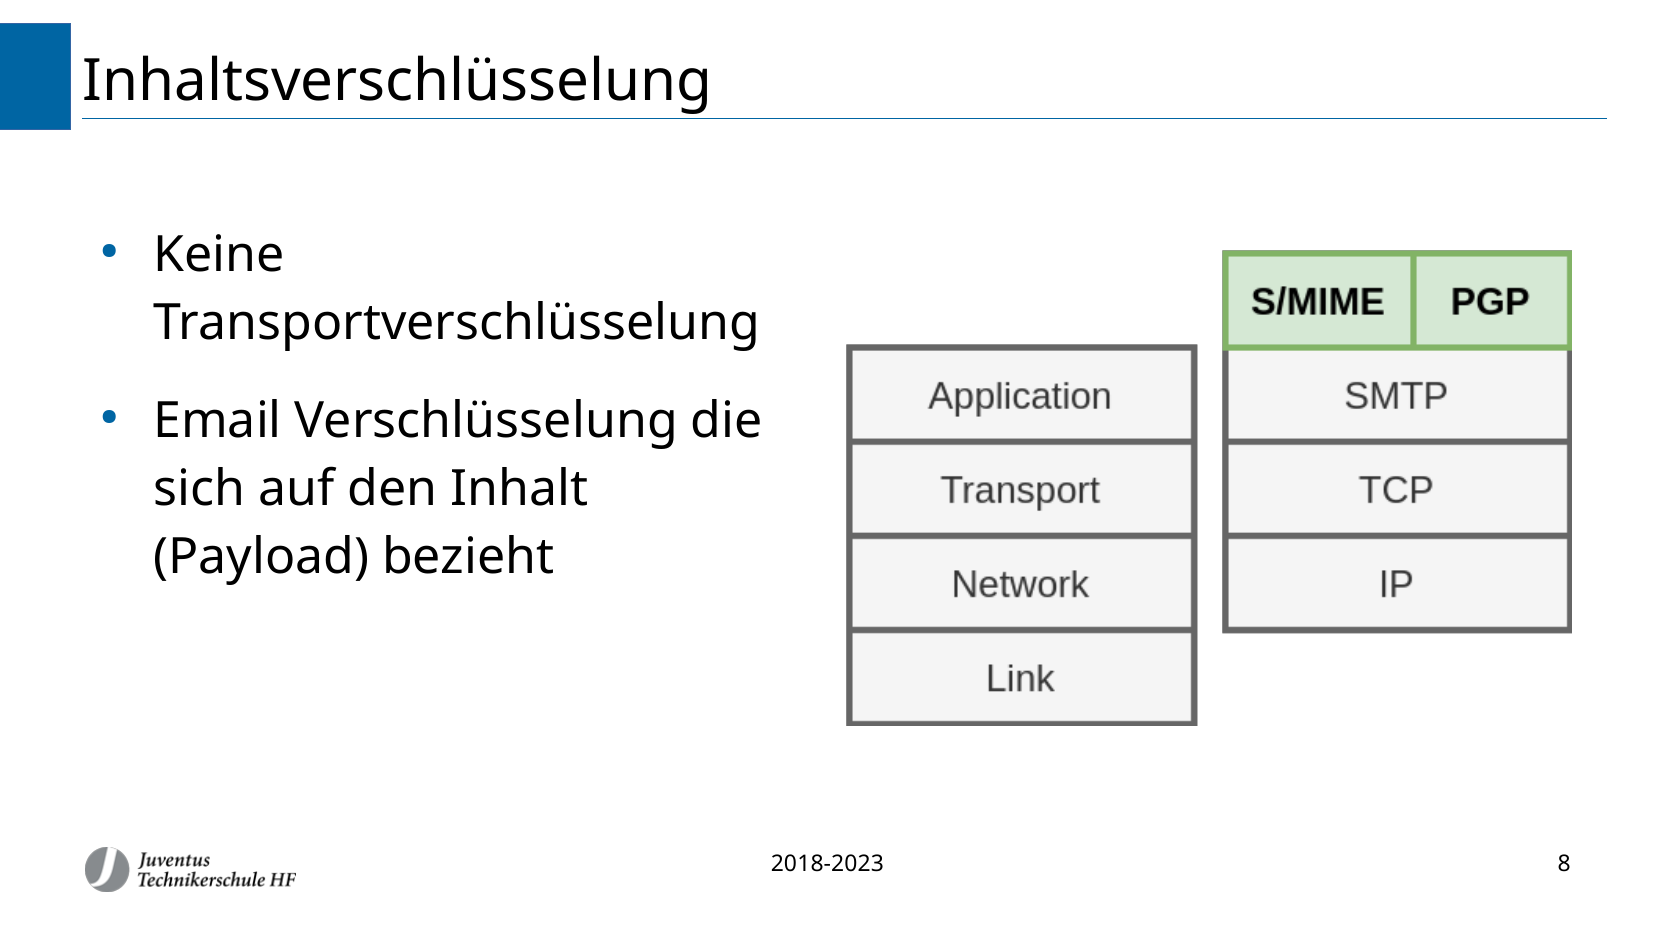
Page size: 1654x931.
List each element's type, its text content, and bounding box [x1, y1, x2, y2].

list Keine Transportverschlüsselung Email Verschlüsselung die sich auf den Inhalt (Payload) bezieht [82, 217, 809, 758]
picture [845, 249, 1572, 726]
title Inhaltsverschlüsselung [82, 37, 1571, 119]
picture [85, 847, 296, 892]
